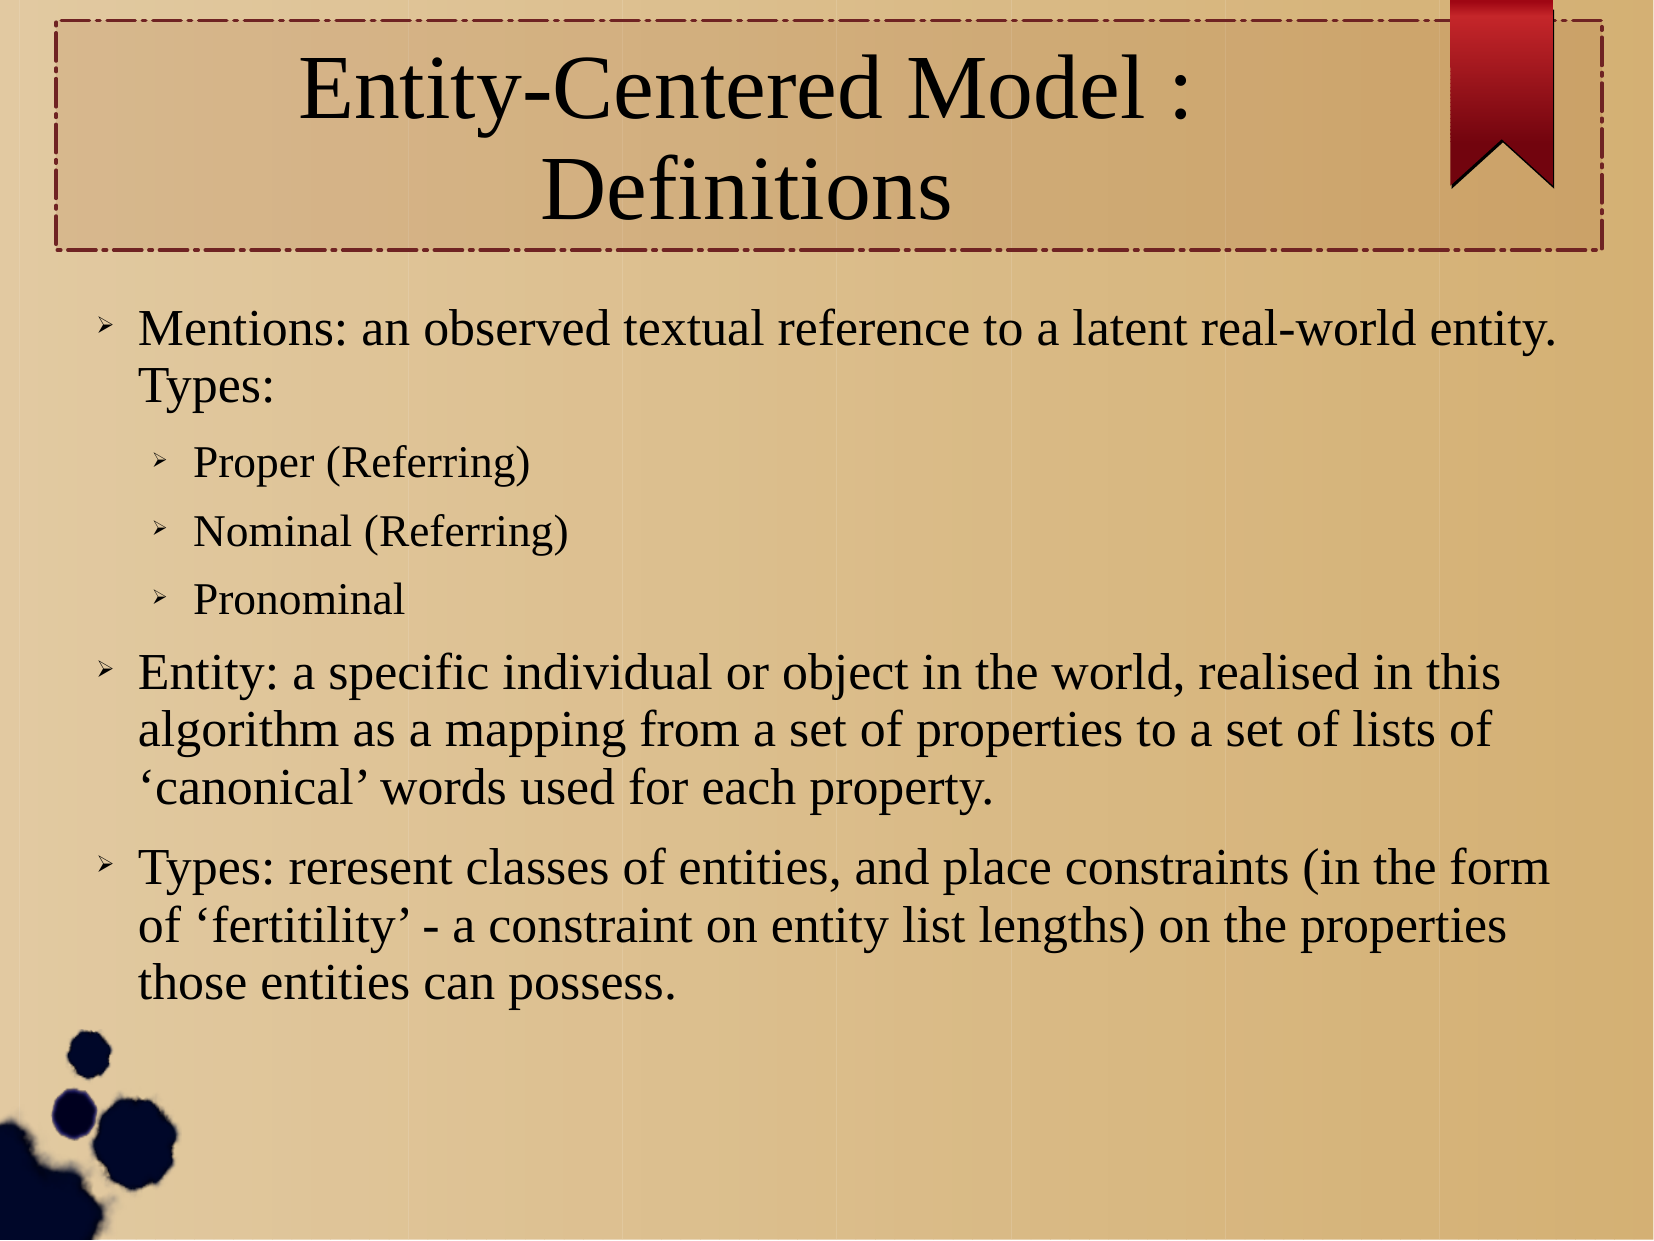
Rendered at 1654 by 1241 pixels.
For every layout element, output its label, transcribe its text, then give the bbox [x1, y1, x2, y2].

list Mentions: an observed textual reference to a latent real-world entity. Types: Proper (Referring) Nominal (Referring) Pronominal Entity: a specific individual or object in the world, realised in this algorithm as a mapping from a set of properties to a set of lists of ‘canonical’ words used for each property. Types: reresent classes of entities, and place constraints (in the form of ‘fertitility’ - a constraint on entity list lengths) on the properties those entities can possess. [82, 299, 1571, 1019]
title Entity-Centered Model : Definitions [82, 36, 1412, 240]
